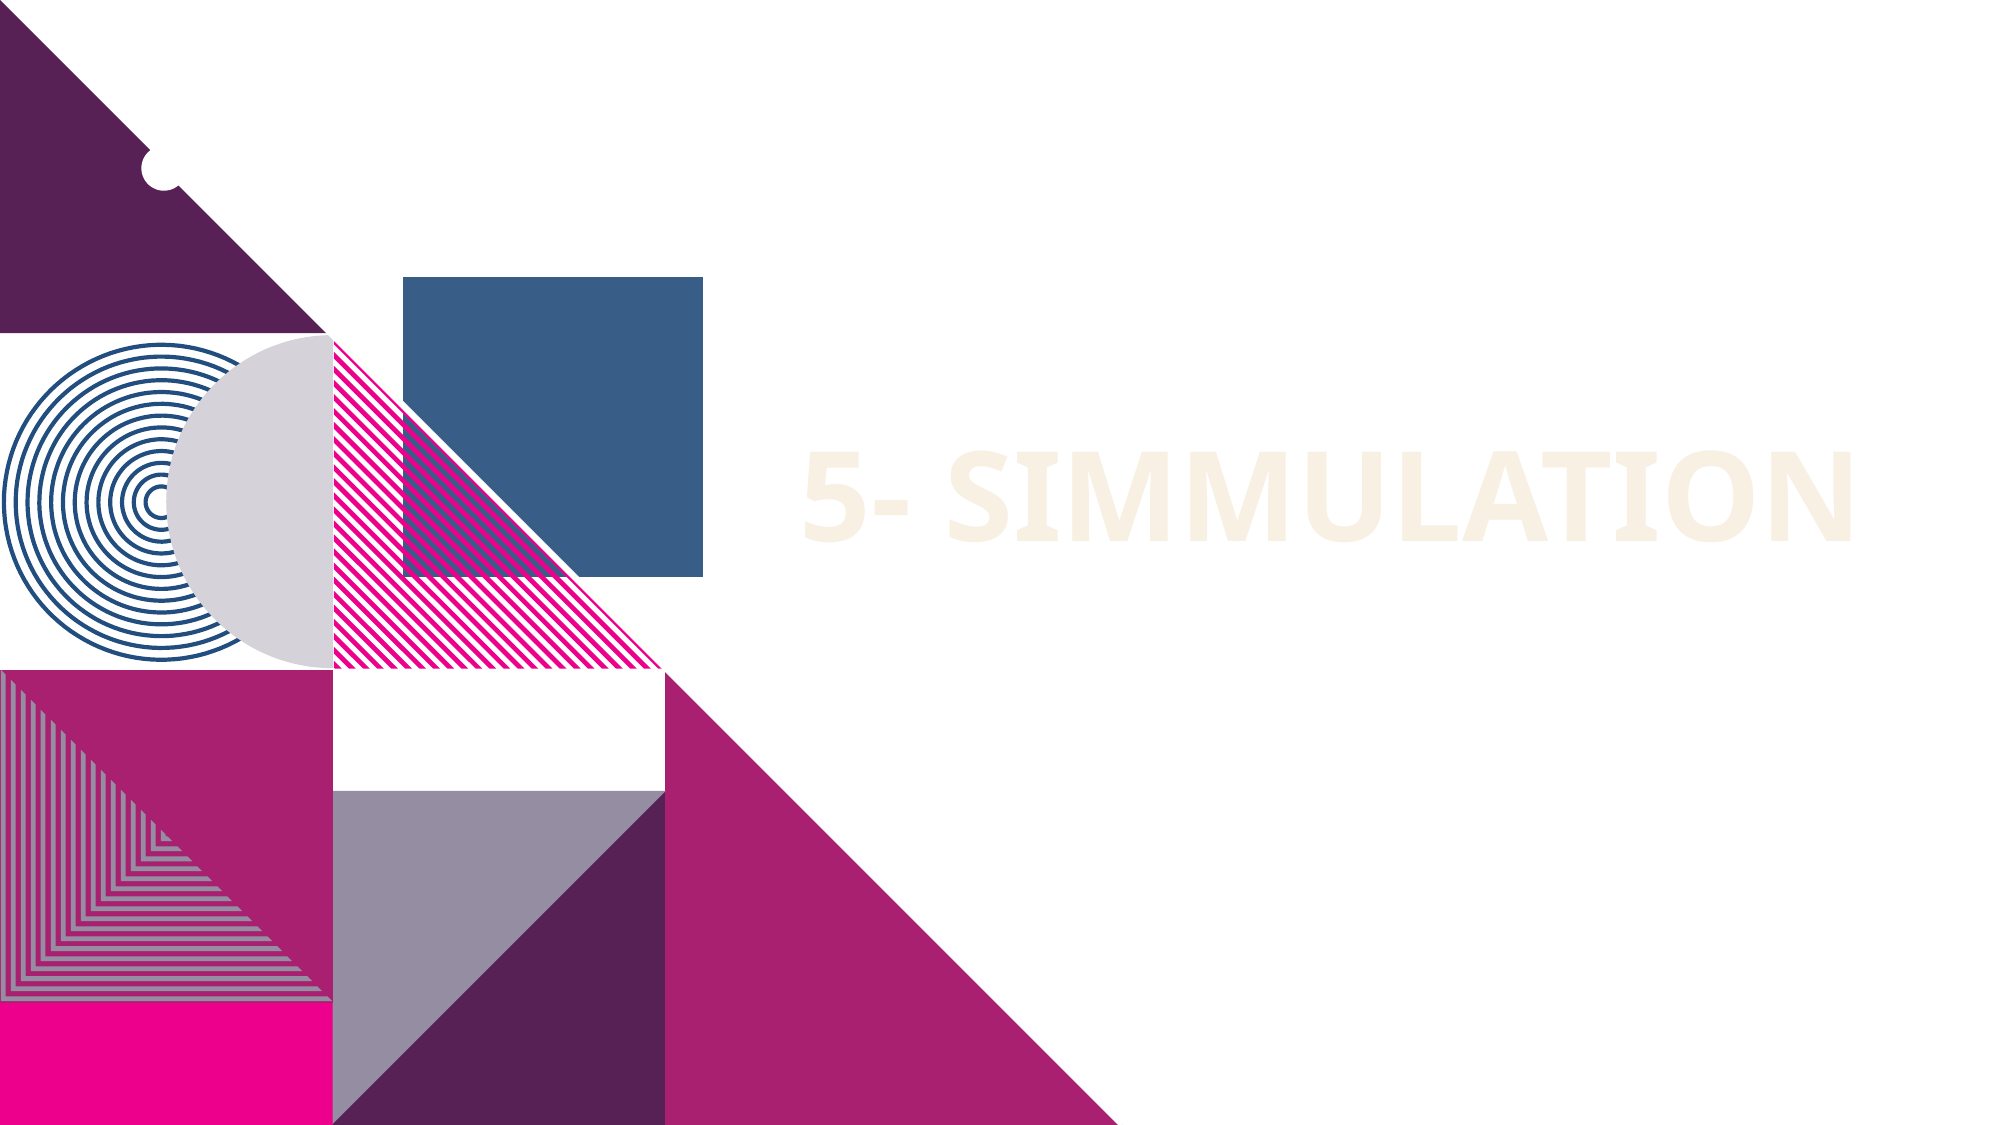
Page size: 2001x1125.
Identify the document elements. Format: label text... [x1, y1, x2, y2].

title 5- SIMMULATION [784, 184, 1899, 576]
